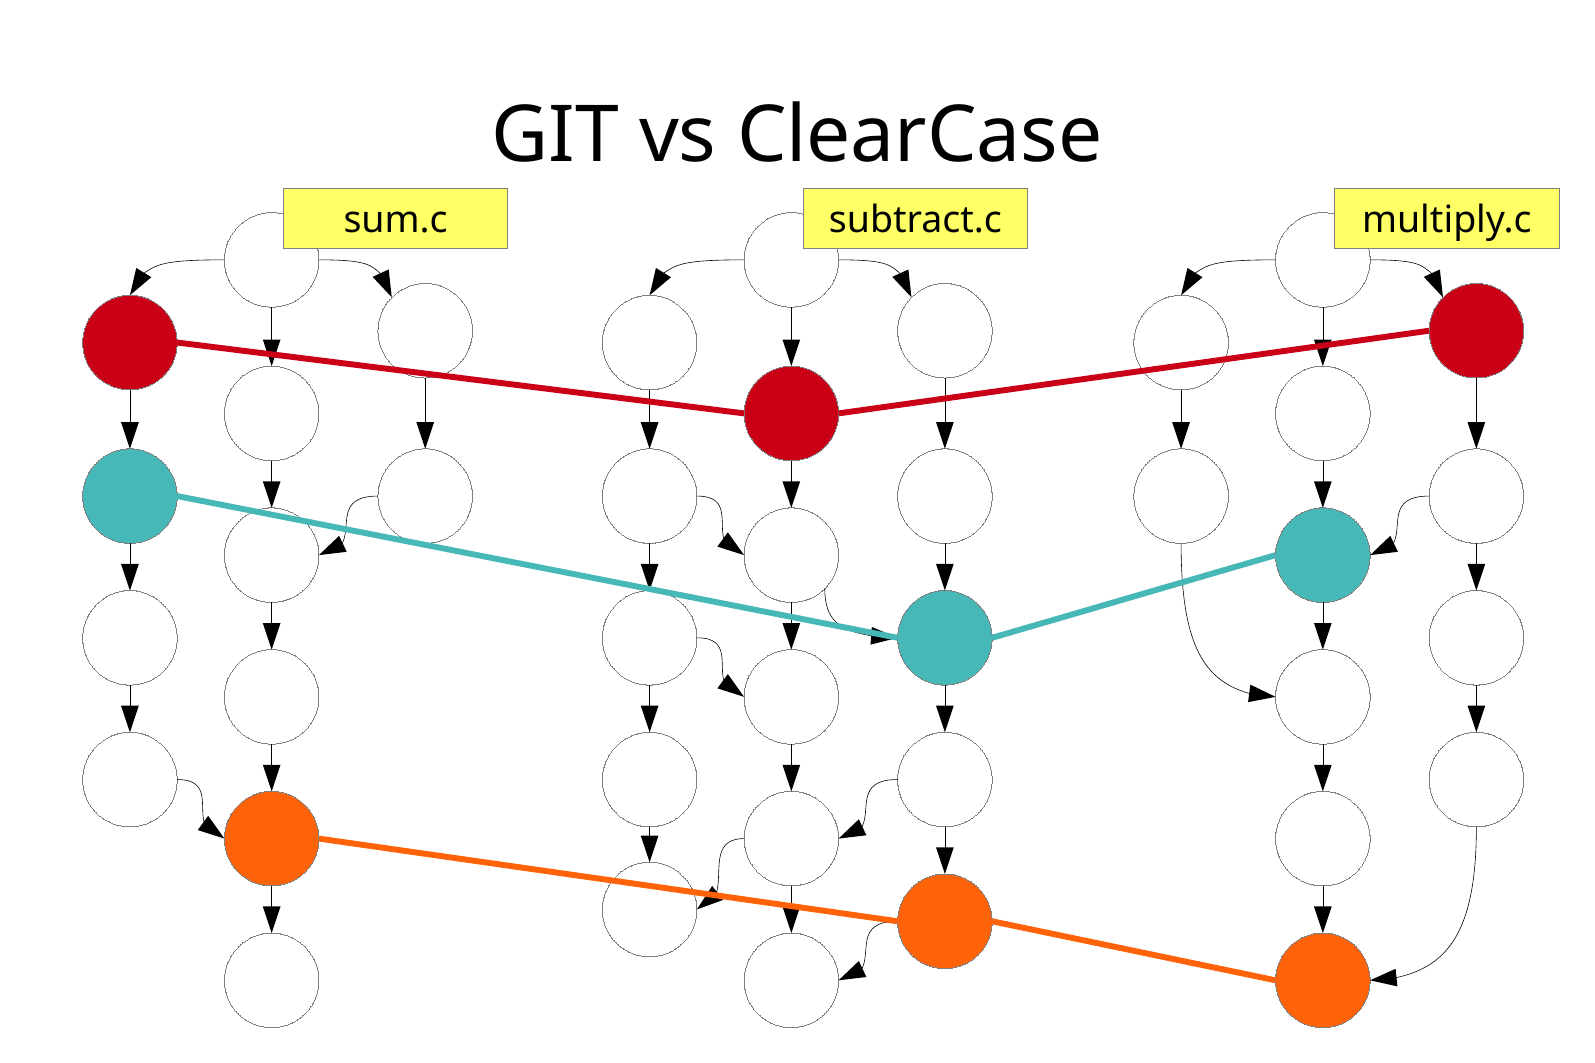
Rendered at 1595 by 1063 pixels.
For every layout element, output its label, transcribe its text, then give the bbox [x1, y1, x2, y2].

text_box [224, 791, 319, 886]
text_box [744, 649, 839, 745]
text_box [602, 884, 697, 957]
text_box [897, 283, 993, 379]
text_box [82, 448, 178, 544]
text_box [744, 791, 839, 886]
text_box [744, 507, 839, 603]
text_box [224, 933, 319, 1028]
text_box [897, 448, 993, 544]
text_box [1275, 507, 1371, 603]
text_box [615, 862, 692, 888]
text_box [602, 591, 697, 686]
text_box [1275, 366, 1371, 461]
text_box [602, 732, 697, 827]
text_box [224, 212, 319, 308]
text_box [1429, 283, 1524, 378]
text_box [377, 448, 473, 543]
text_box [897, 590, 993, 686]
text_box multiply.c [1334, 188, 1560, 249]
text_box [1133, 448, 1229, 544]
text_box [377, 283, 473, 373]
text_box [1275, 212, 1371, 308]
title GIT vs ClearCase [79, 42, 1515, 220]
text_box [1275, 649, 1371, 745]
text_box [82, 295, 178, 390]
text_box subtract.c [803, 188, 1028, 249]
text_box [224, 366, 319, 461]
text_box [82, 732, 178, 827]
text_box [1133, 295, 1229, 368]
text_box [1429, 448, 1524, 544]
text_box [82, 590, 178, 686]
text_box [1275, 791, 1371, 886]
text_box [744, 212, 839, 308]
text_box [602, 295, 697, 390]
text_box [897, 732, 993, 827]
text_box [1275, 933, 1371, 1028]
text_box [224, 514, 319, 603]
text_box sum.c [283, 188, 508, 249]
text_box [408, 375, 425, 379]
text_box [744, 933, 839, 1028]
text_box [602, 448, 697, 544]
text_box [897, 874, 993, 969]
text_box [1145, 363, 1224, 390]
text_box [744, 366, 839, 461]
text_box [261, 507, 300, 517]
text_box [224, 649, 319, 745]
text_box [1429, 732, 1524, 827]
text_box [1429, 590, 1524, 686]
